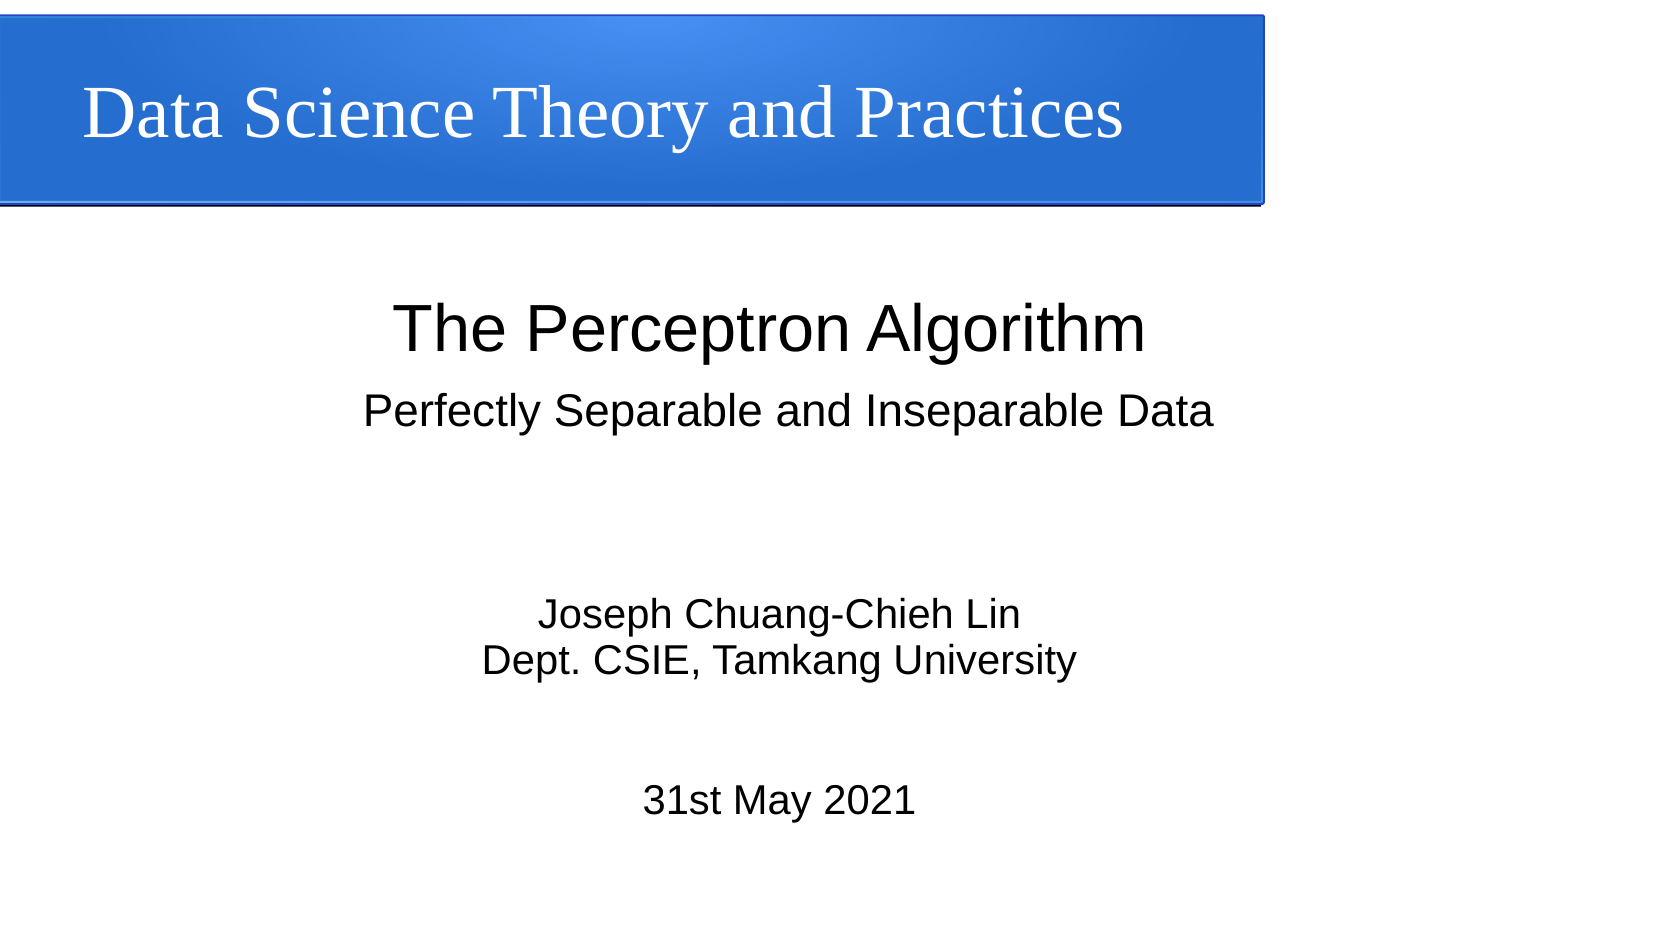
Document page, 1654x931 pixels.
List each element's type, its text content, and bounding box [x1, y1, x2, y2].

subtitle The Perceptron Algorithm Perfectly Separable and Inseparable Data Joseph Chuang-Chieh Lin Dept. CSIE, Tamkang University 31st May 2021 [35, 216, 1524, 823]
title Data Science Theory and Practices [82, 35, 1235, 189]
